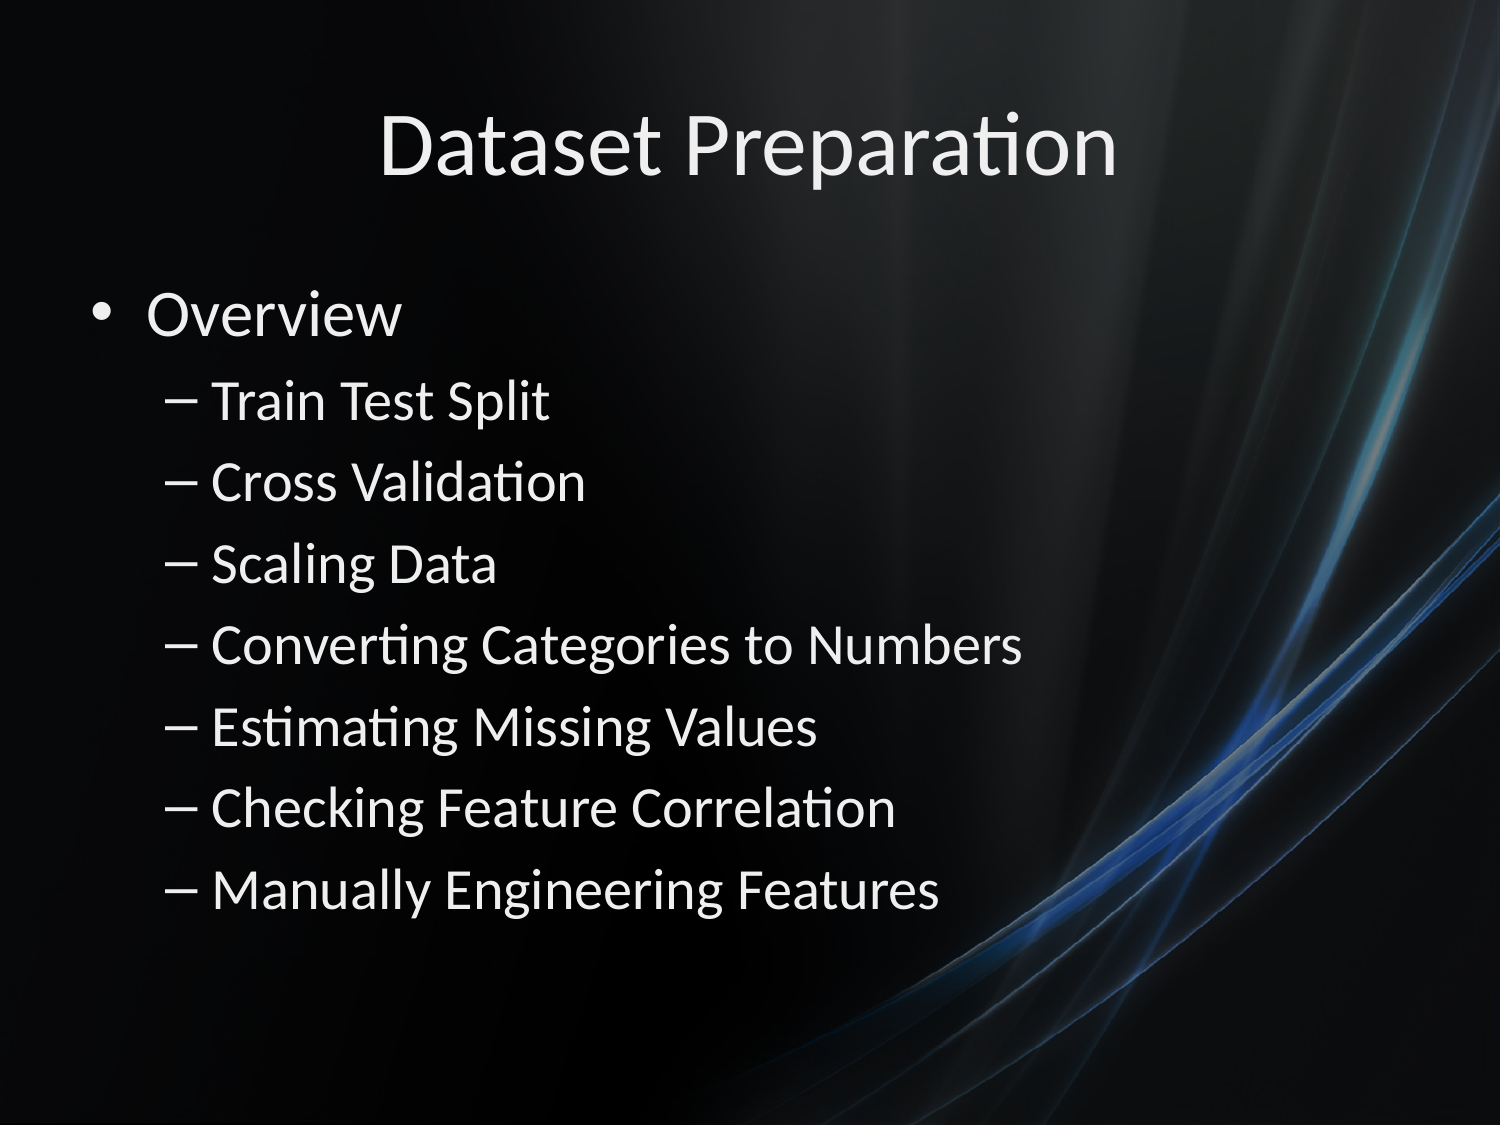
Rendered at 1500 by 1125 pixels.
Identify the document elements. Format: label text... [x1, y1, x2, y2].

list Overview Train Test Split Cross Validation Scaling Data Converting Categories to Numbers Estimating Missing Values Checking Feature Correlation Manually Engineering Features [75, 262, 1425, 1005]
title Dataset Preparation [75, 45, 1425, 233]
picture [0, 0, 1500, 1125]
